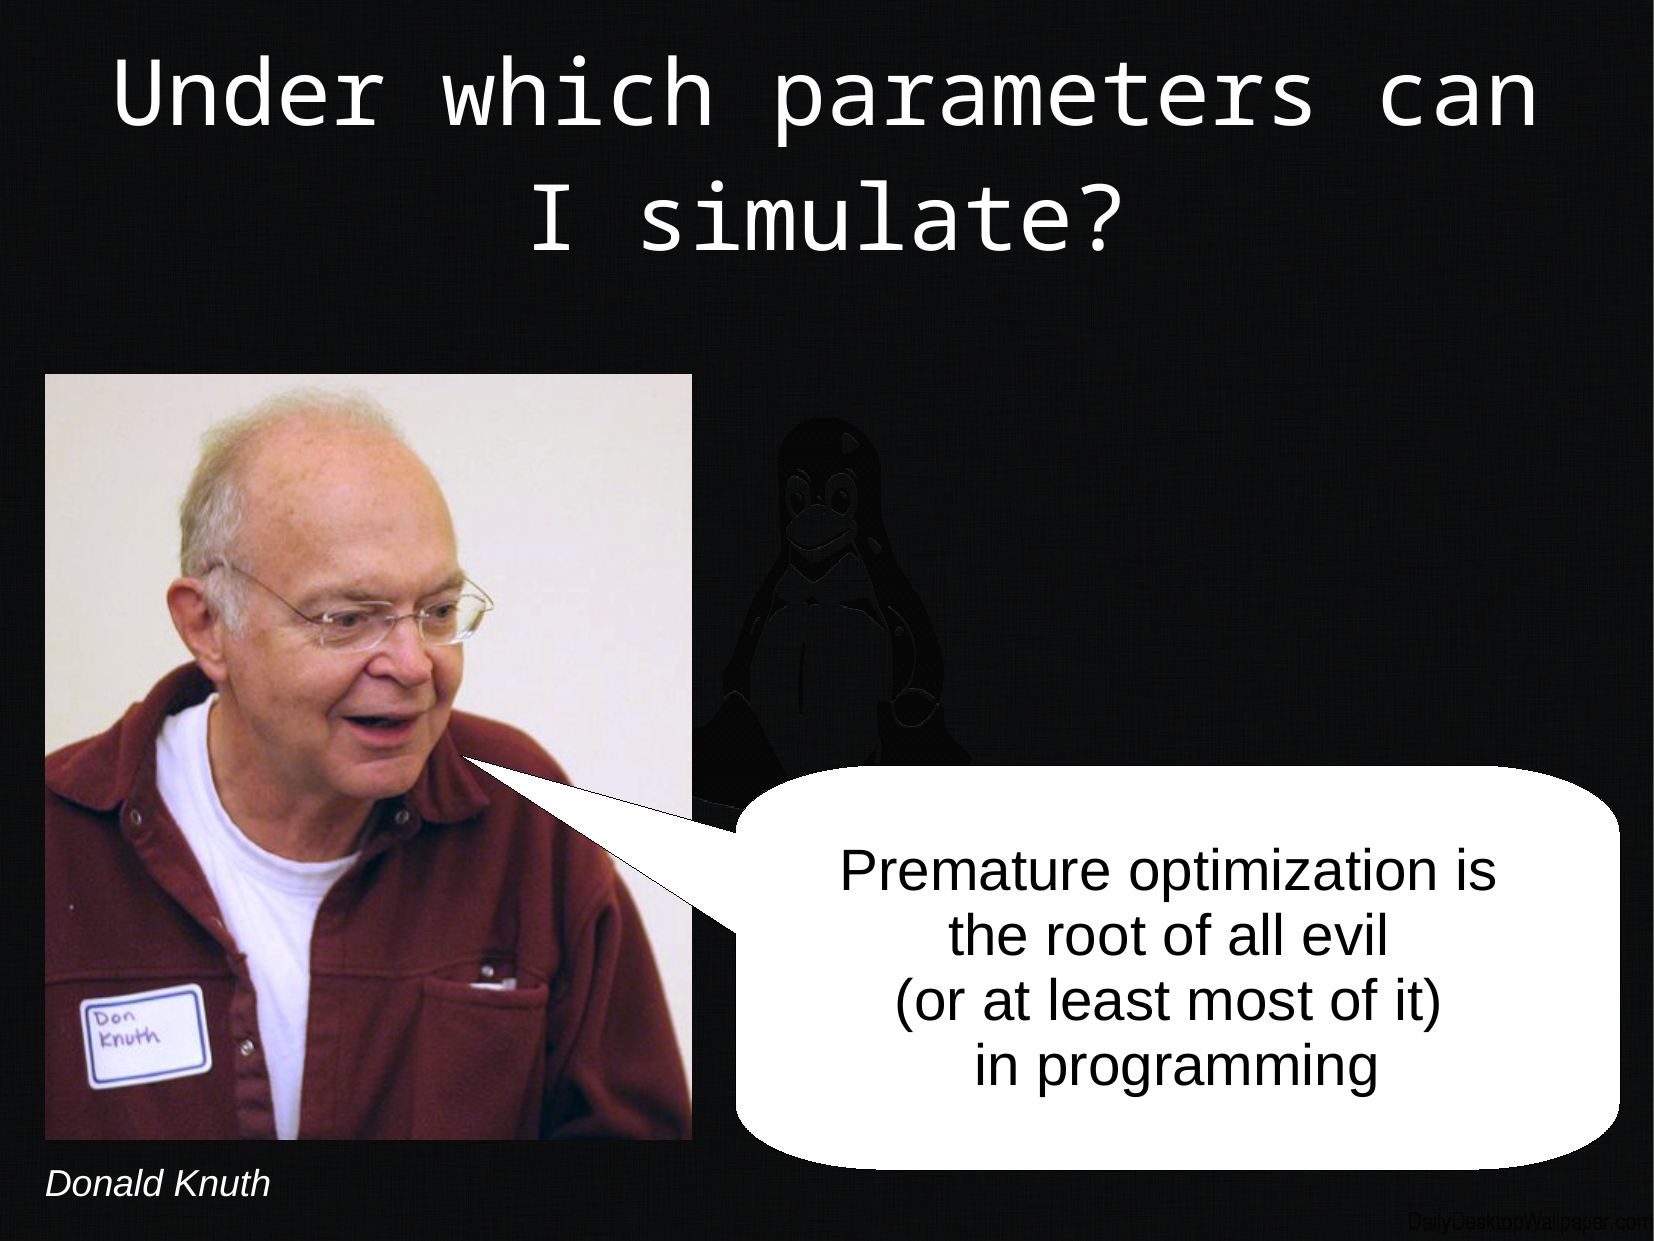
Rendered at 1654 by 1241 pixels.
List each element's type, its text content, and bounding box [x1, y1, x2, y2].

title Under which parameters can I simulate? [82, 49, 1571, 257]
picture [0, 0, 1654, 1241]
text_box Donald Knuth [30, 1155, 287, 1212]
text_box Premature optimization is the root of all evil (or at least most of it) in programming [459, 754, 1621, 1171]
